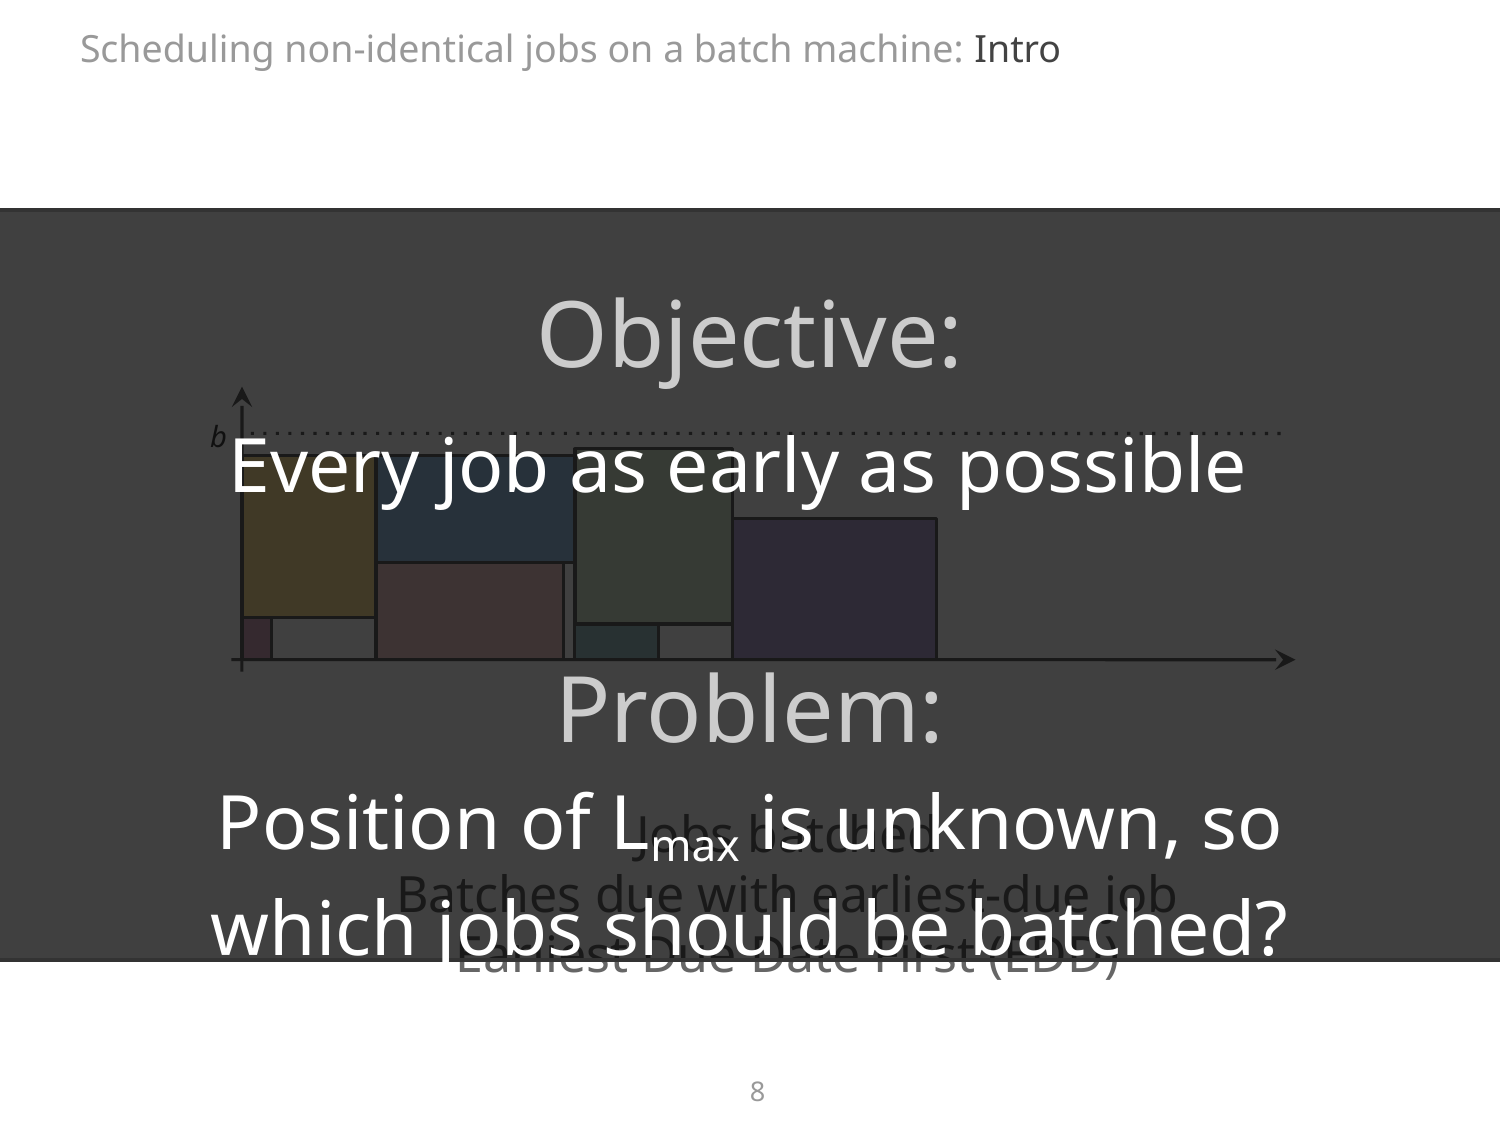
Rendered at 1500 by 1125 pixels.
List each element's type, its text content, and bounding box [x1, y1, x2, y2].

text_box Objective: Every job as early as possible Problem: Position of Lmax is unknown, so which jobs should be batched? [180, 262, 1321, 886]
text_box [0, 210, 1500, 961]
text_box Jobs batched Batches due with earliest-due job Earliest Due Date First (EDD) [375, 961, 1201, 1096]
title Scheduling non-identical jobs on a batch machine: Intro [27, 13, 1399, 85]
